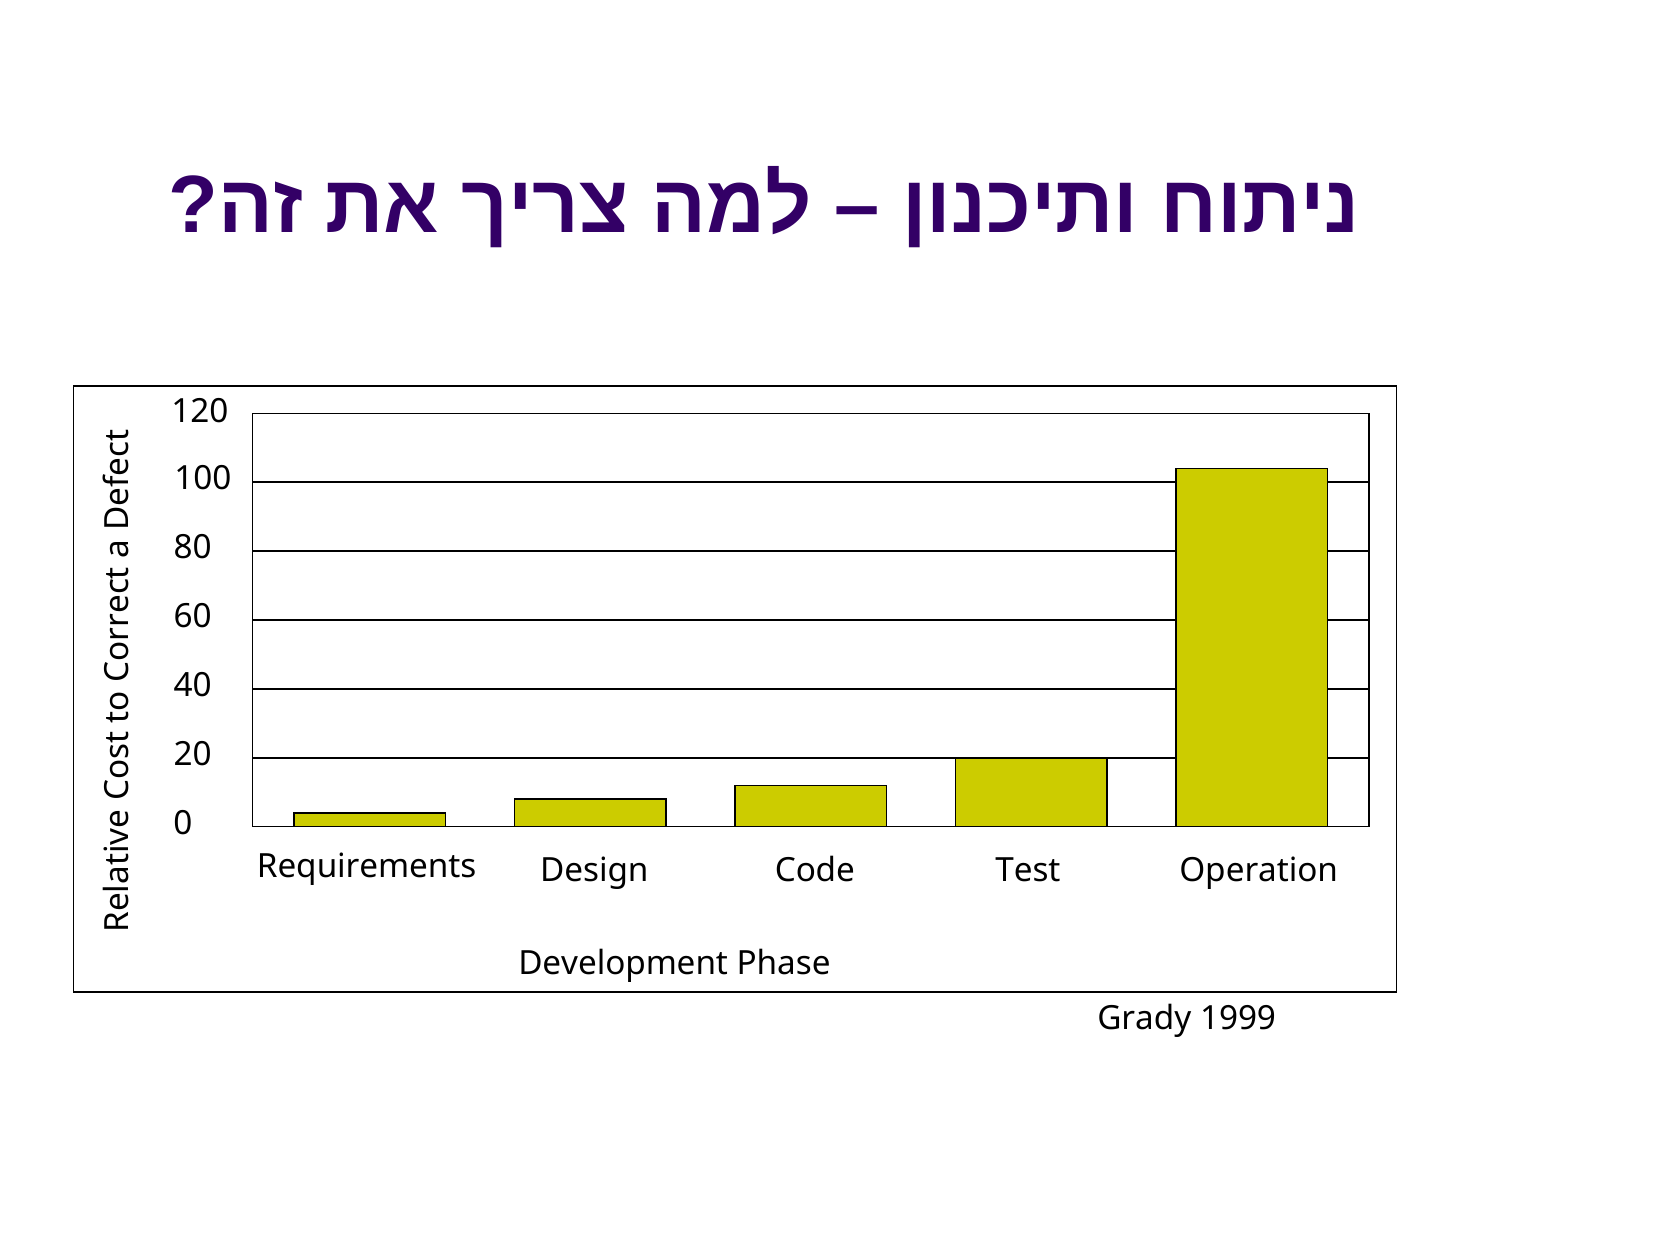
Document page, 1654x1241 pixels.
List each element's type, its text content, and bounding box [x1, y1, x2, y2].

text_box Test [980, 840, 1076, 896]
title ניתוח ותיכנון – למה צריך את זה? [82, 22, 1447, 257]
text_box 40 [159, 655, 227, 711]
text_box Development Phase [503, 933, 847, 989]
text_box Relative Cost to Correct a Defect [87, 414, 143, 948]
text_box Operation [1164, 840, 1354, 896]
text_box [955, 757, 1107, 827]
text_box 60 [159, 586, 227, 643]
text_box Grady 1999 [1082, 988, 1292, 1044]
text_box [293, 812, 446, 827]
text_box [514, 799, 667, 827]
text_box Design [525, 840, 664, 896]
text_box 120 [156, 381, 244, 438]
text_box Code [760, 840, 871, 896]
text_box [1175, 468, 1328, 827]
text_box [734, 785, 887, 827]
text_box 80 [159, 517, 227, 574]
text_box Requirements [242, 836, 492, 893]
text_box 20 [158, 724, 227, 780]
text_box 0 [158, 793, 208, 849]
text_box 100 [159, 448, 247, 505]
